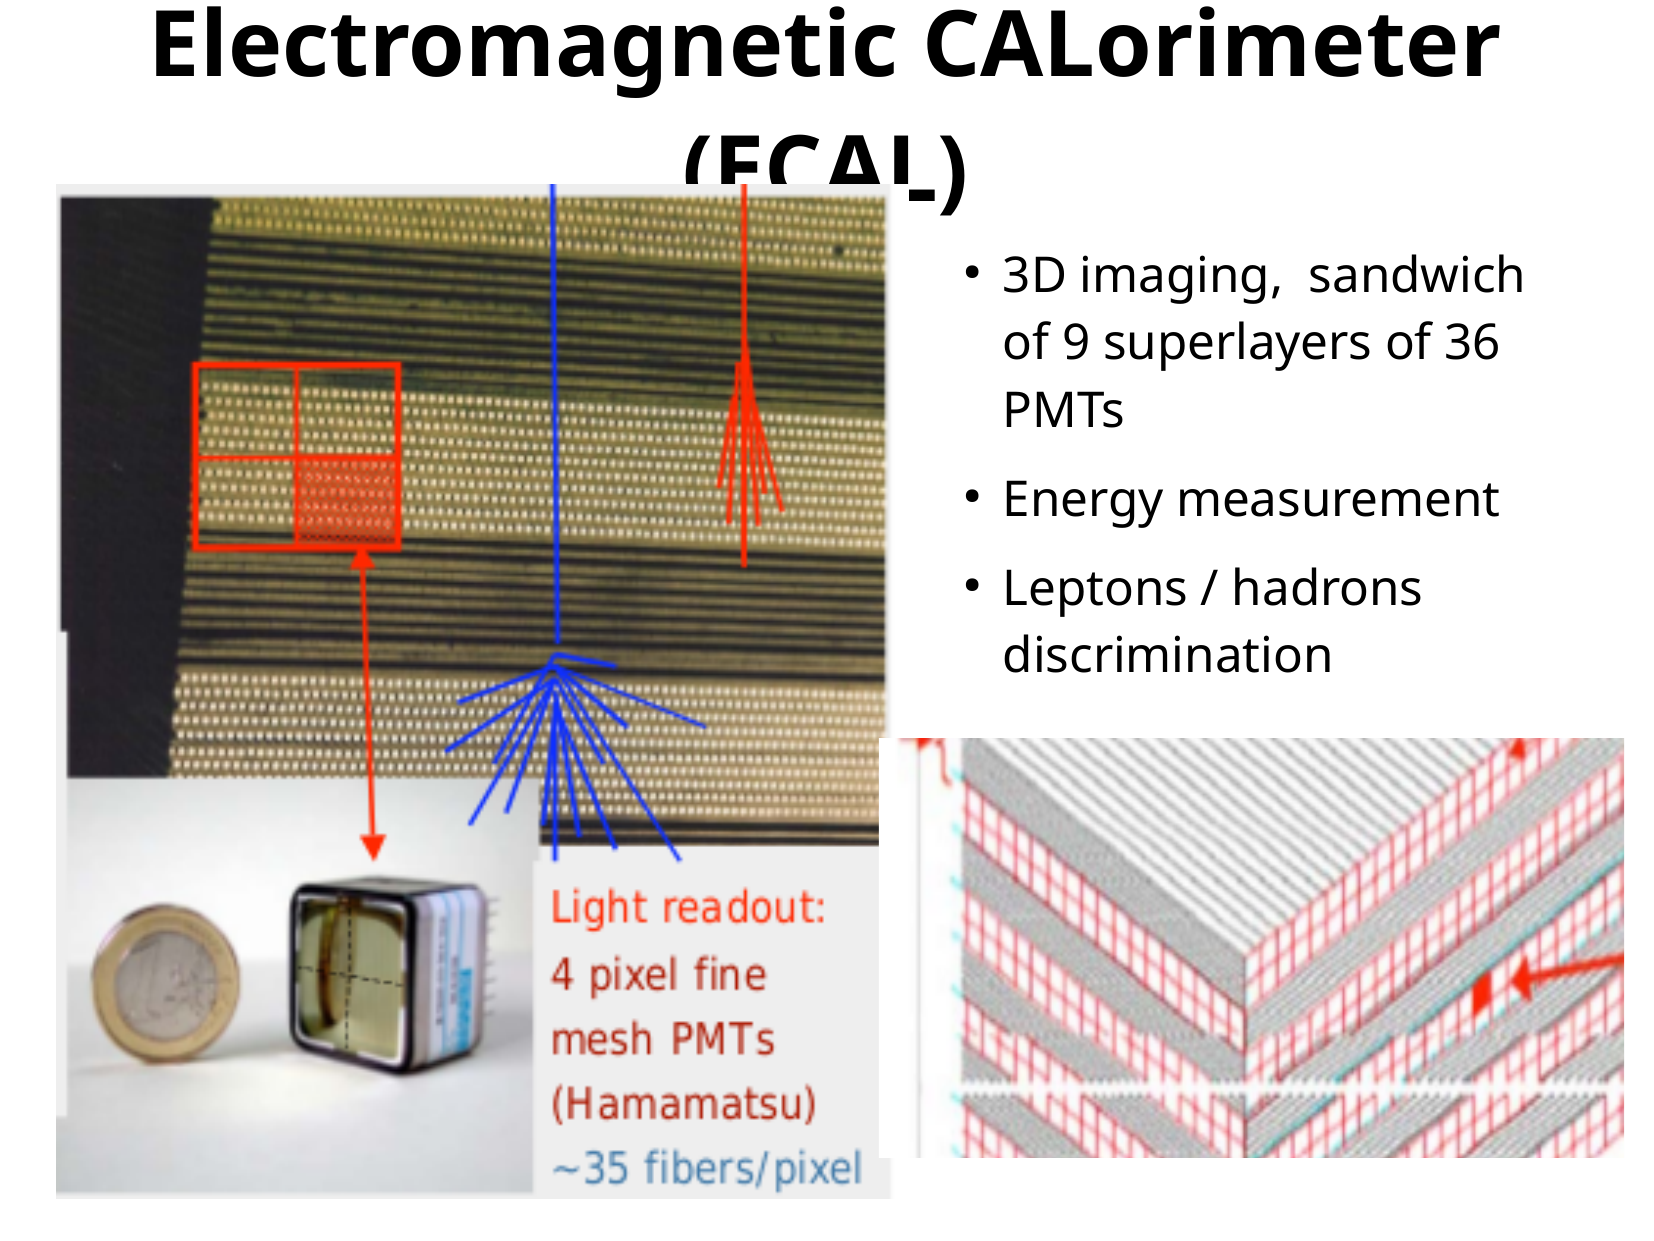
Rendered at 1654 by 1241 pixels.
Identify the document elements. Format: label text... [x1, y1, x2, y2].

list 3D imaging, sandwich of 9 superlayers of 36 PMTs Energy measurement Leptons / hadrons discrimination [950, 239, 1576, 691]
picture [56, 184, 1625, 1199]
title Electromagnetic CALorimeter (ECAL) [23, 0, 1629, 208]
